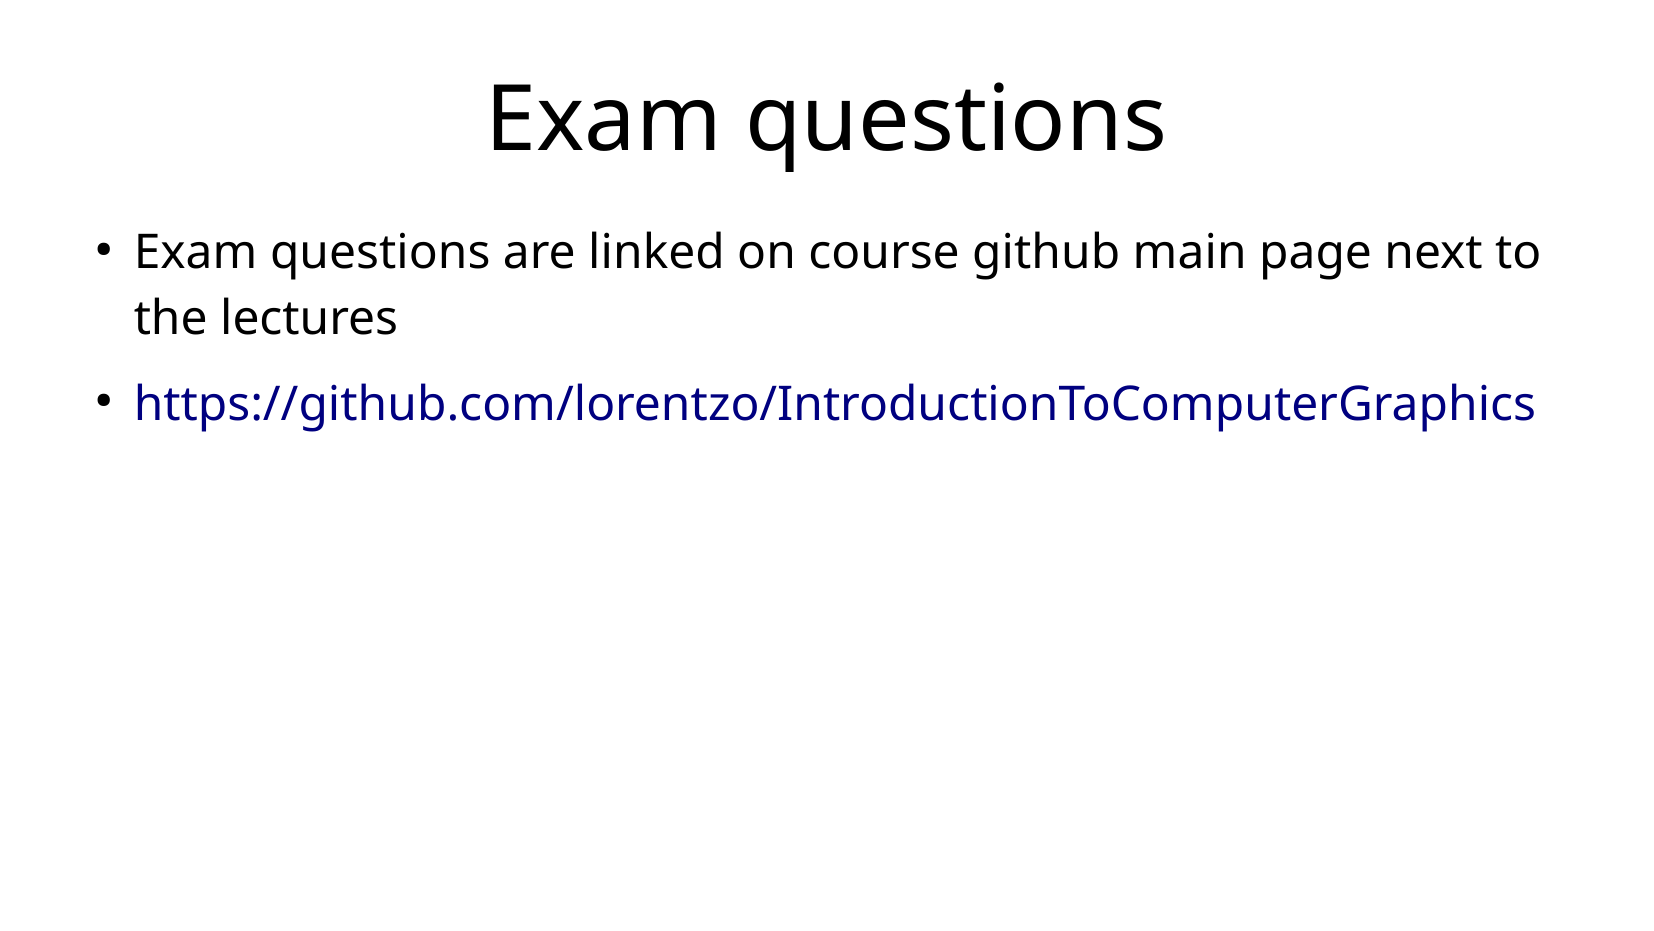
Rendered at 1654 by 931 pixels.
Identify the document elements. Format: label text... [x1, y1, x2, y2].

title Exam questions [82, 37, 1571, 193]
list Exam questions are linked on course github main page next to the lectures https://github.com/lorentzo/IntroductionToComputerGraphics [82, 217, 1571, 436]
